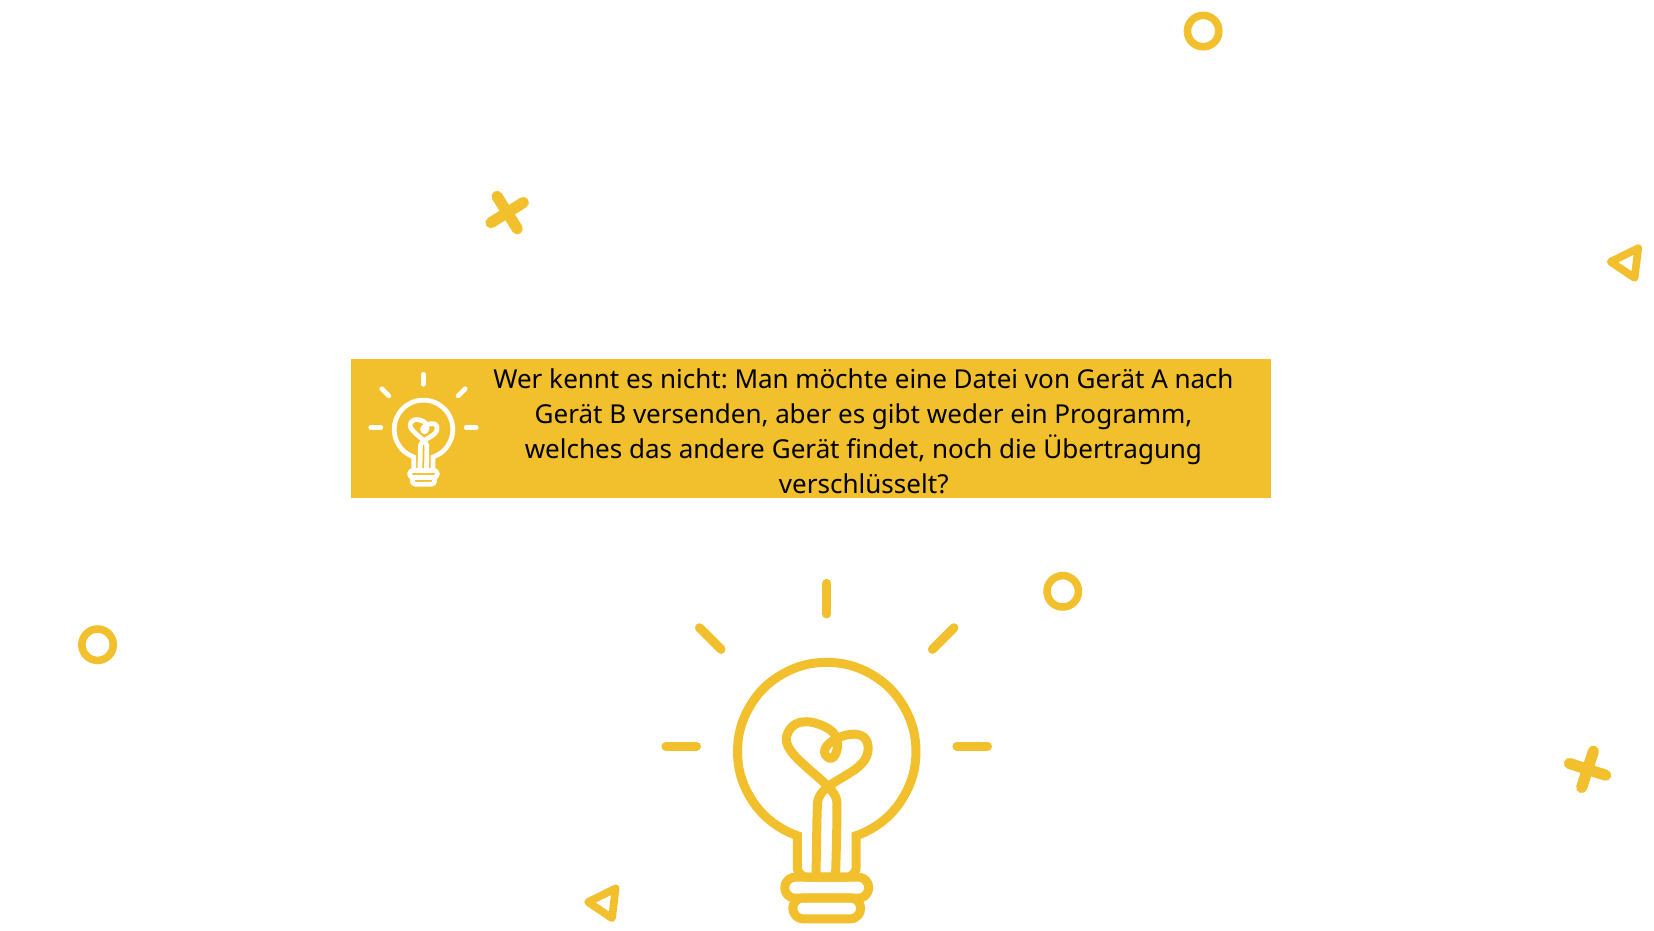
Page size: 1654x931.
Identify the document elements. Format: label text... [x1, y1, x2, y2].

text_box Wer kennt es nicht: Man möchte eine Datei von Gerät A nach Gerät B versenden, aber es gibt weder ein Programm, welches das andere Gerät findet, noch die Übertragung verschlüsselt? [487, 339, 1241, 523]
